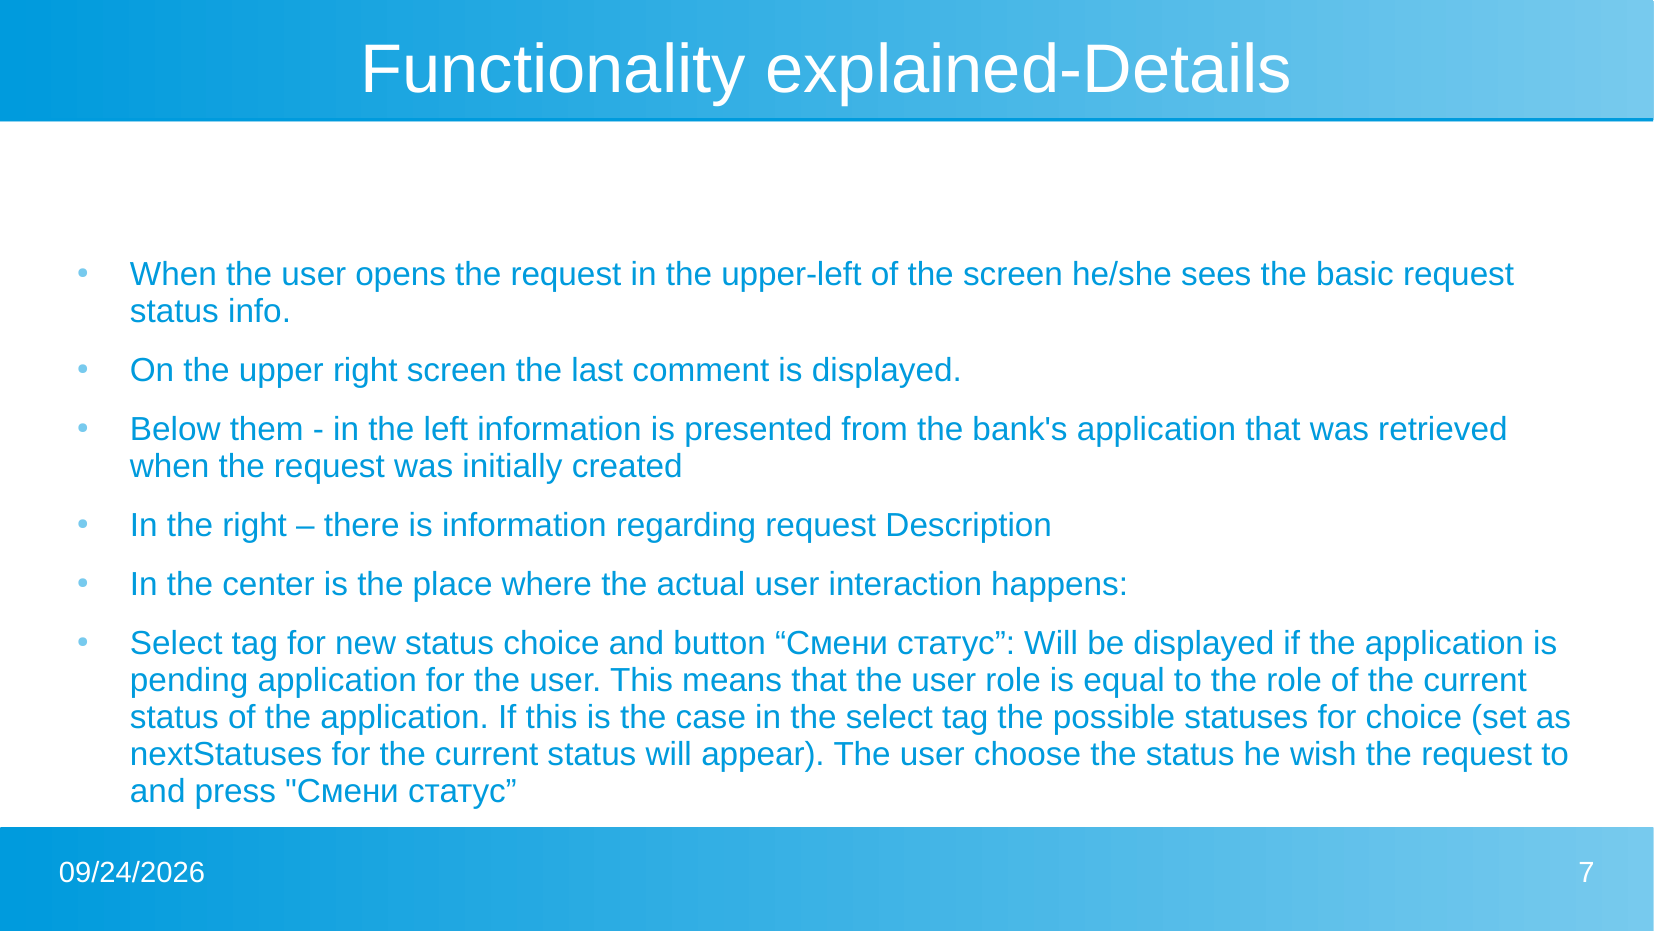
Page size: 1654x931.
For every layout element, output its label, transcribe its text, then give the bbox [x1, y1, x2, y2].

list When the user opens the request in the upper-left of the screen he/she sees the basic request status info. On the upper right screen the last comment is displayed. Below them - in the left information is presented from the bank's application that was retrieved when the request was initially created In the right – there is information regarding request Description In the center is the place where the actual user interaction happens: Select tag for new status choice and button “Смени статус”: Will be displayed if the application is pending application for the user. This means that the user role is equal to the role of the current status of the application. If this is the case in the select tag the possible statuses for choice (set as nextStatuses for the current status will appear). The user choose the status he wish the request to and press "Смени статус” [59, 177, 1595, 768]
title Functionality explained-Details [59, 29, 1595, 108]
